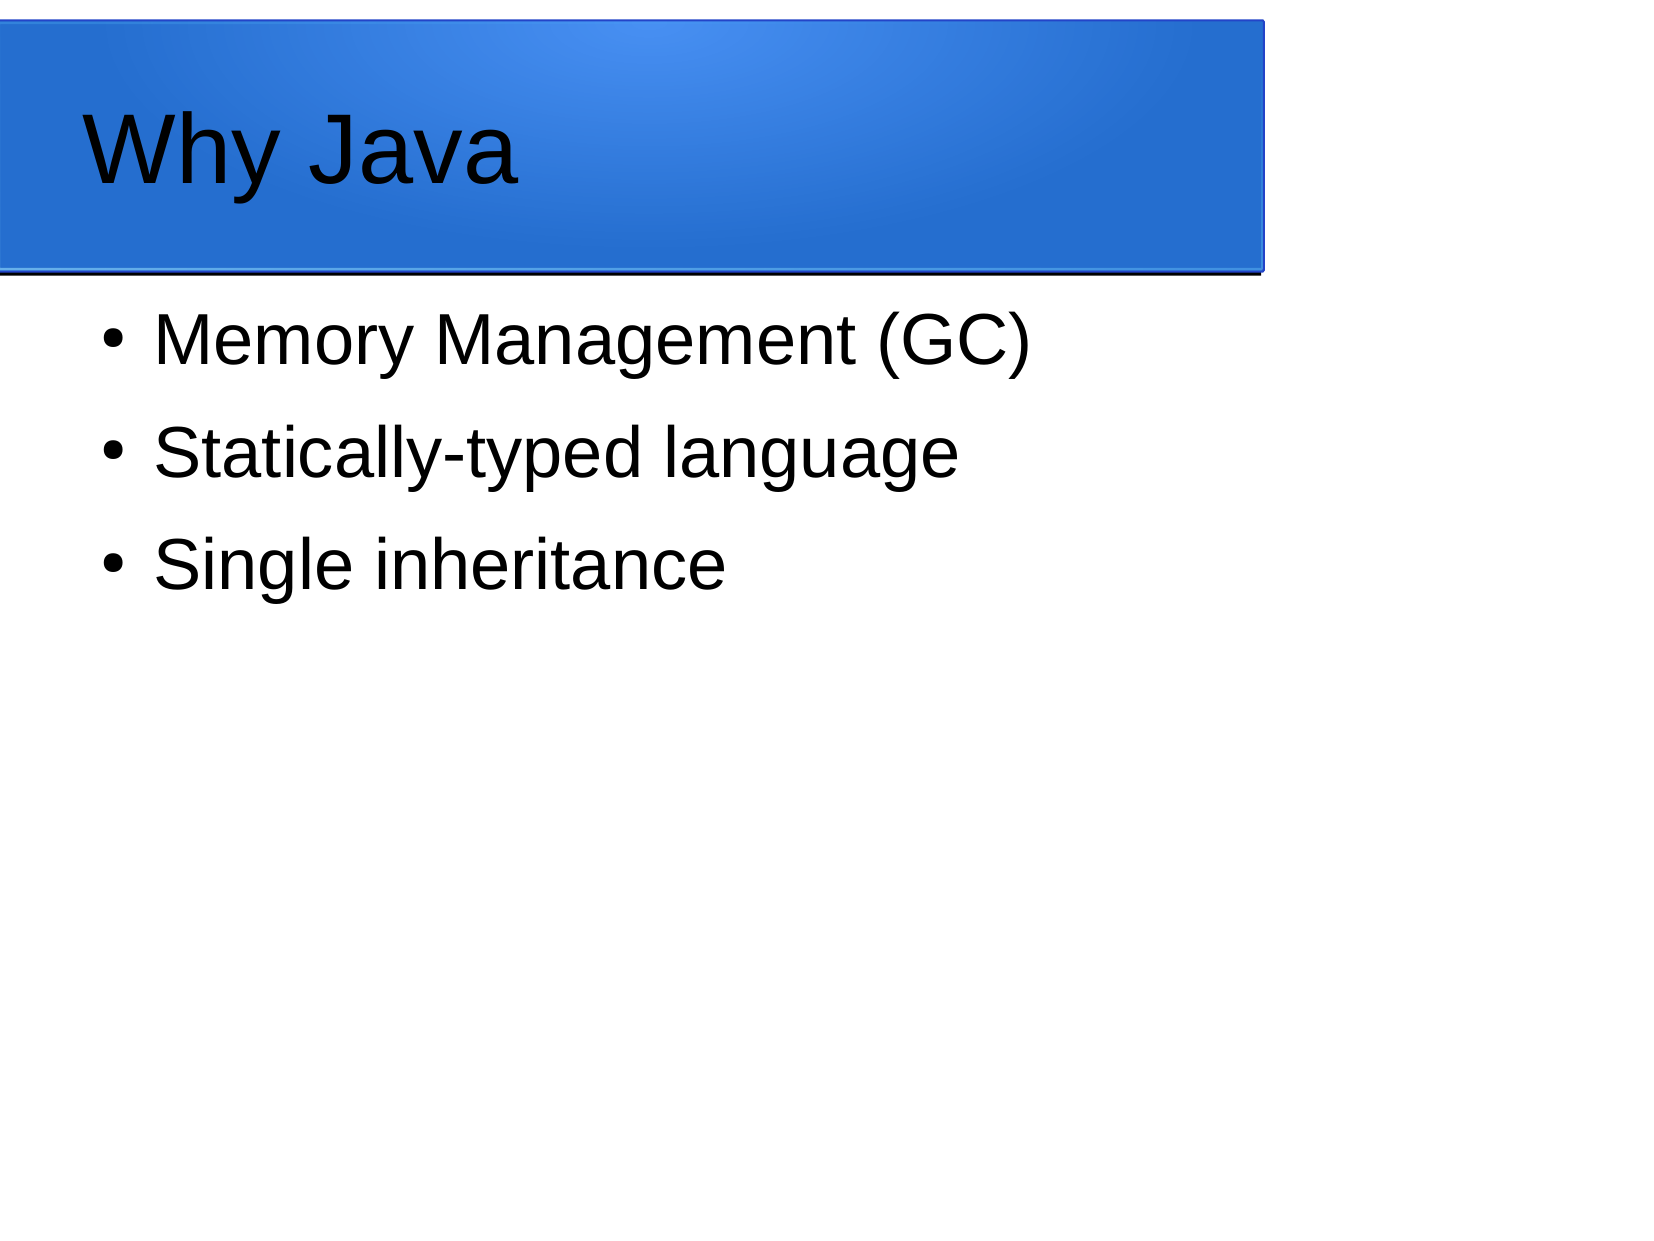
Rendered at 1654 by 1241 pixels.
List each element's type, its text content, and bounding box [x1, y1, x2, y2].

list Memory Management (GC) Statically-typed language Single inheritance [82, 299, 1571, 1019]
title Why Java [82, 47, 1235, 252]
